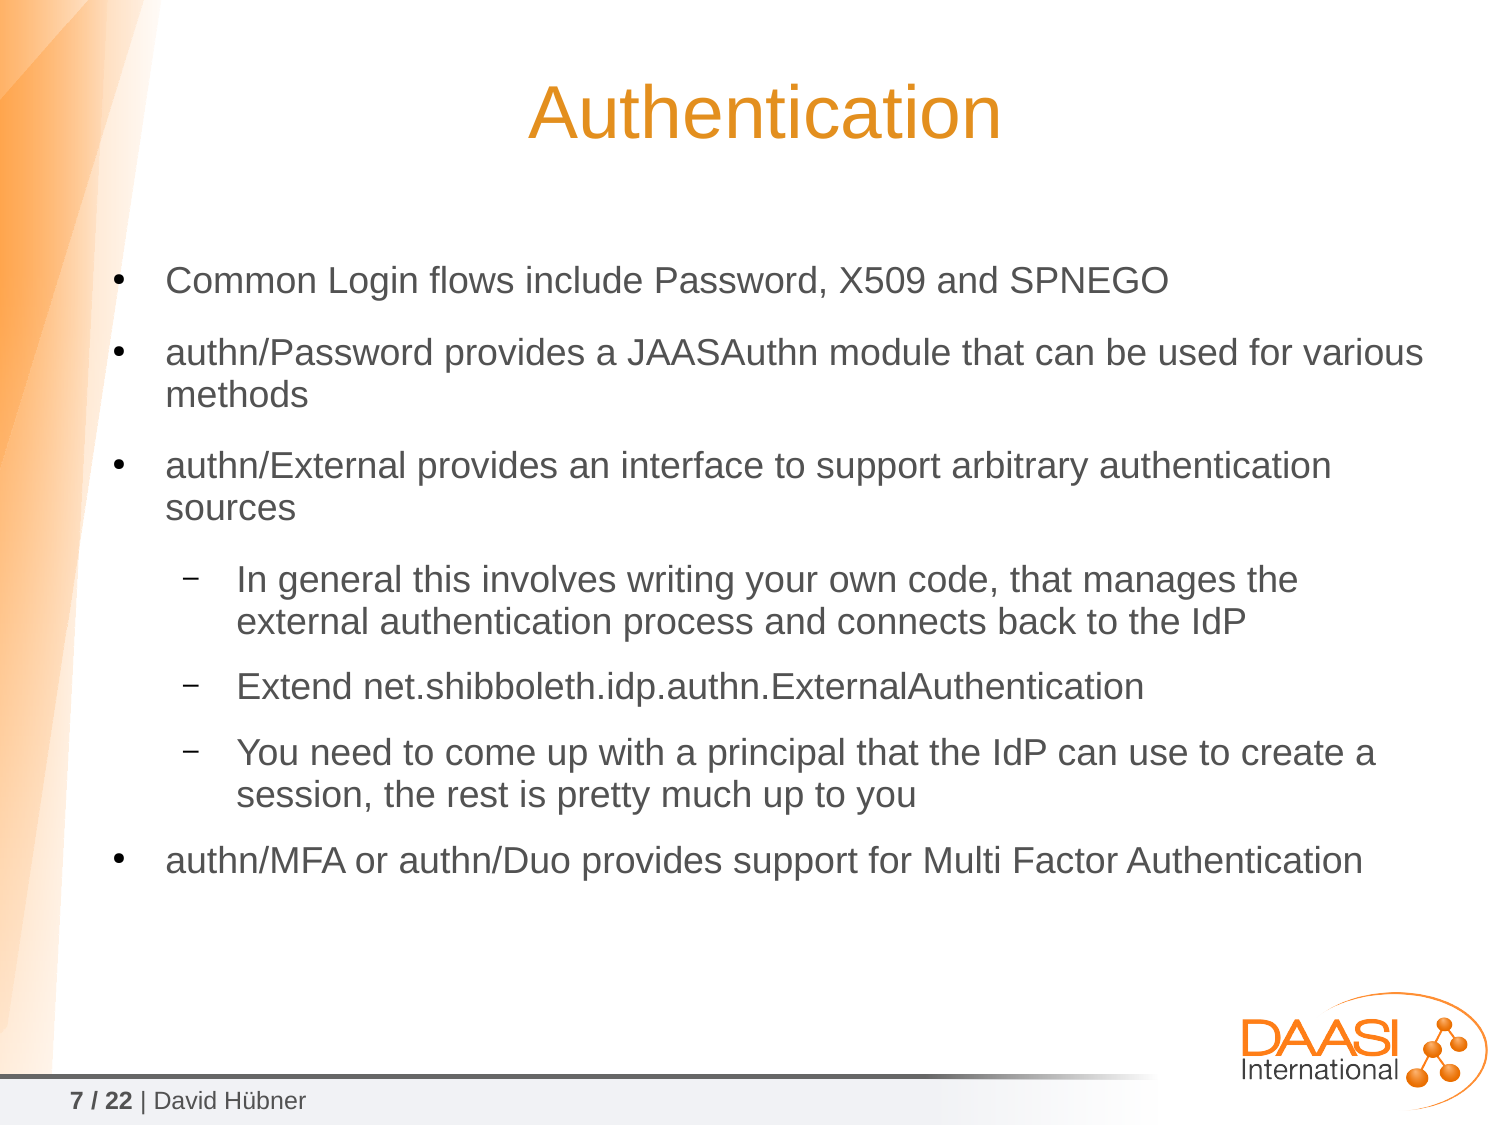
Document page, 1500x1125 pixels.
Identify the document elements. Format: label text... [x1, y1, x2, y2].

title Authentication [91, 48, 1441, 178]
list Common Login flows include Password, X509 and SPNEGO authn/Password provides a JAASAuthn module that can be used for various methods authn/External provides an interface to support arbitrary authentication sources In general this involves writing your own code, that manages the external authentication process and connects back to the IdP Extend net.shibboleth.idp.authn.ExternalAuthentication You need to come up with a principal that the IdP can use to create a session, the rest is pretty much up to you authn/MFA or authn/Duo provides support for Multi Factor Authentication [94, 259, 1441, 913]
picture [1240, 992, 1500, 1111]
